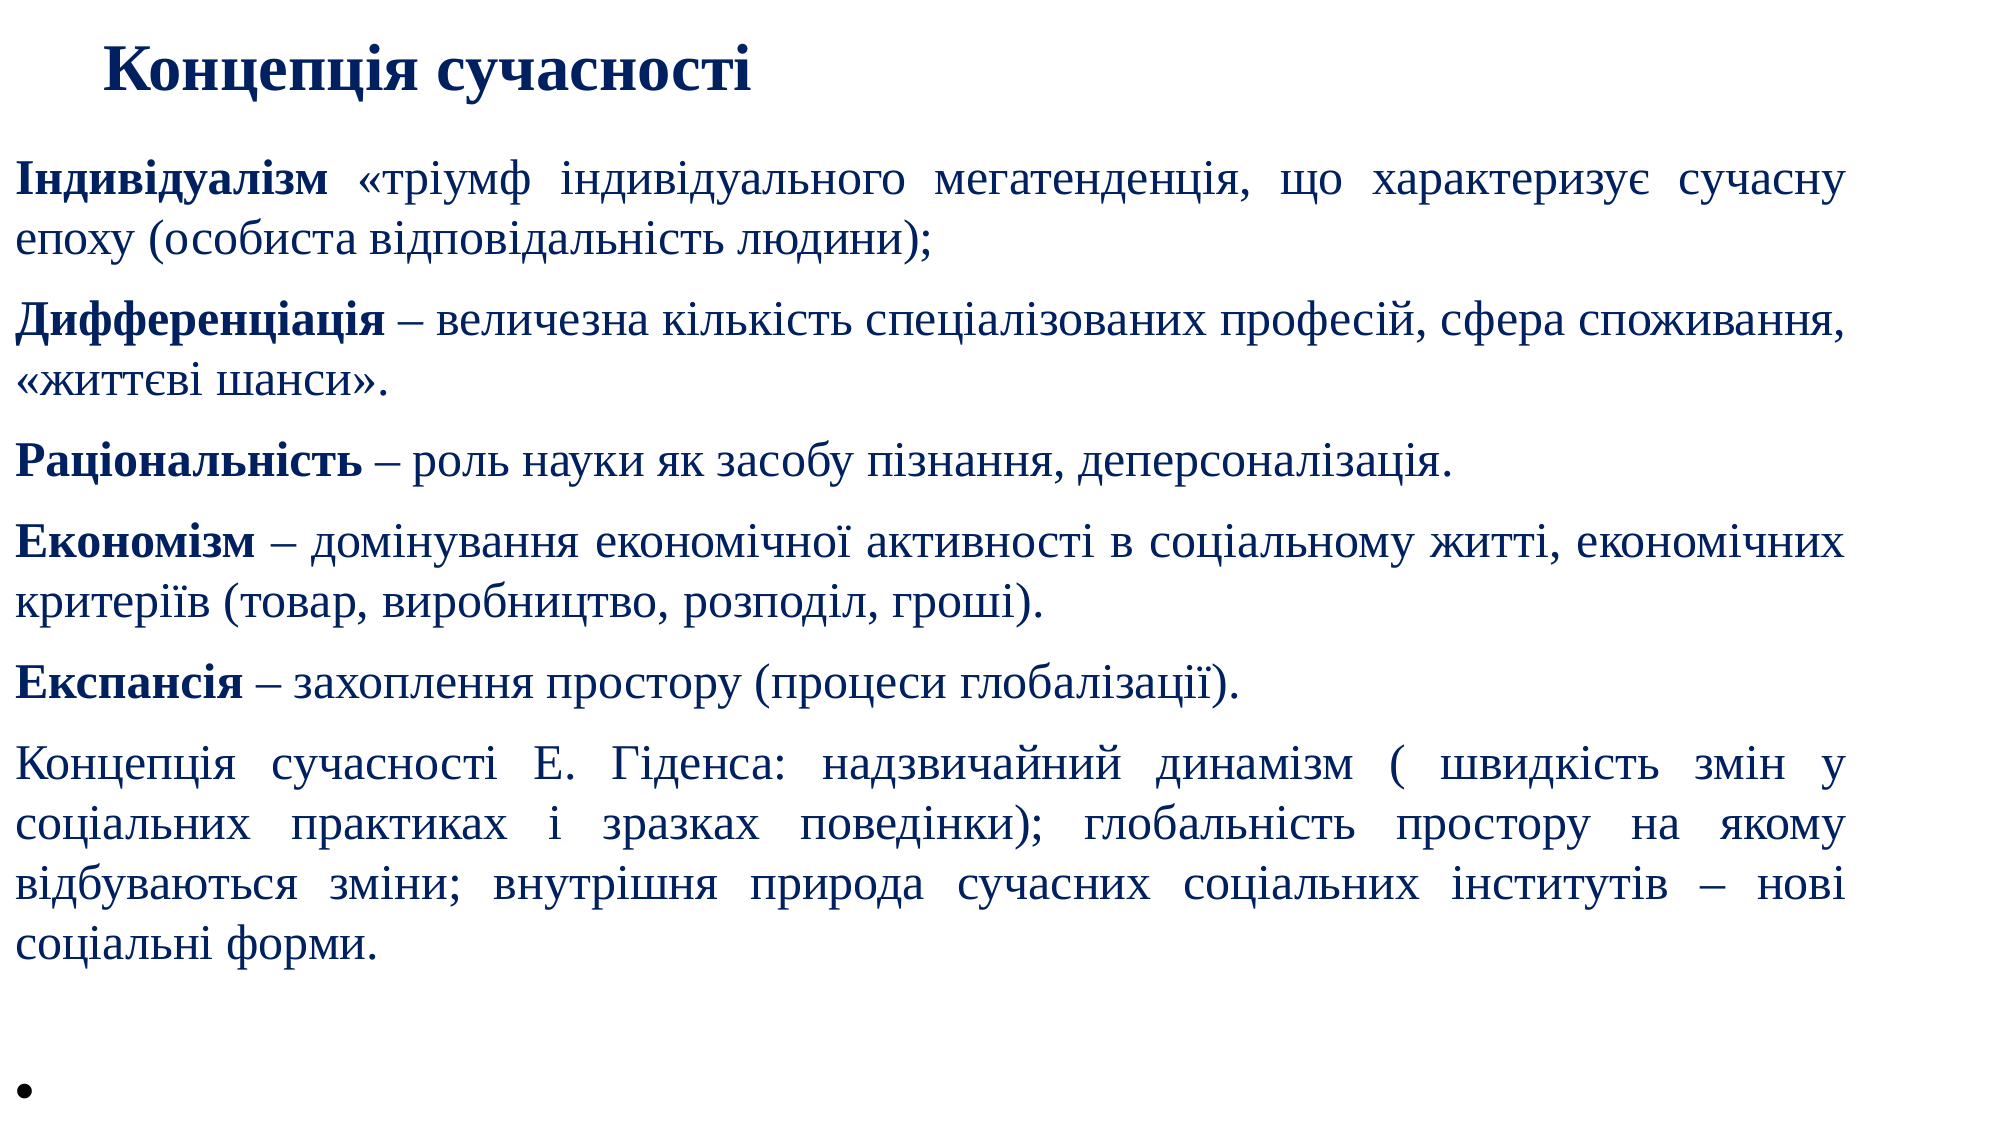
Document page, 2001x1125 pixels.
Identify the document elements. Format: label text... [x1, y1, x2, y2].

title Концепція сучасності [88, 0, 1863, 137]
list Індивідуалізм «тріумф індивідуального мегатенденція, що характеризує сучасну епоху (особиста відповідальність людини); Дифференціація – величезна кількість спеціалізованих професій, сфера споживання, «життєві шанси». Раціональність – роль науки як засобу пізнання, деперсоналізація. Економізм – домінування економічної активності в соціальному житті, економічних критеріїв (товар, виробництво, розподіл, гроші). Експансія – захоплення простору (процеси глобалізації). Концепція сучасності Е. Гіденса: надзвичайний динамізм ( швидкість змін у соціальних практиках і зразках поведінки); глобальність простору на якому відбуваються зміни; внутрішня природа сучасних соціальних інститутів – нові соціальні форми. [0, 137, 1863, 1106]
